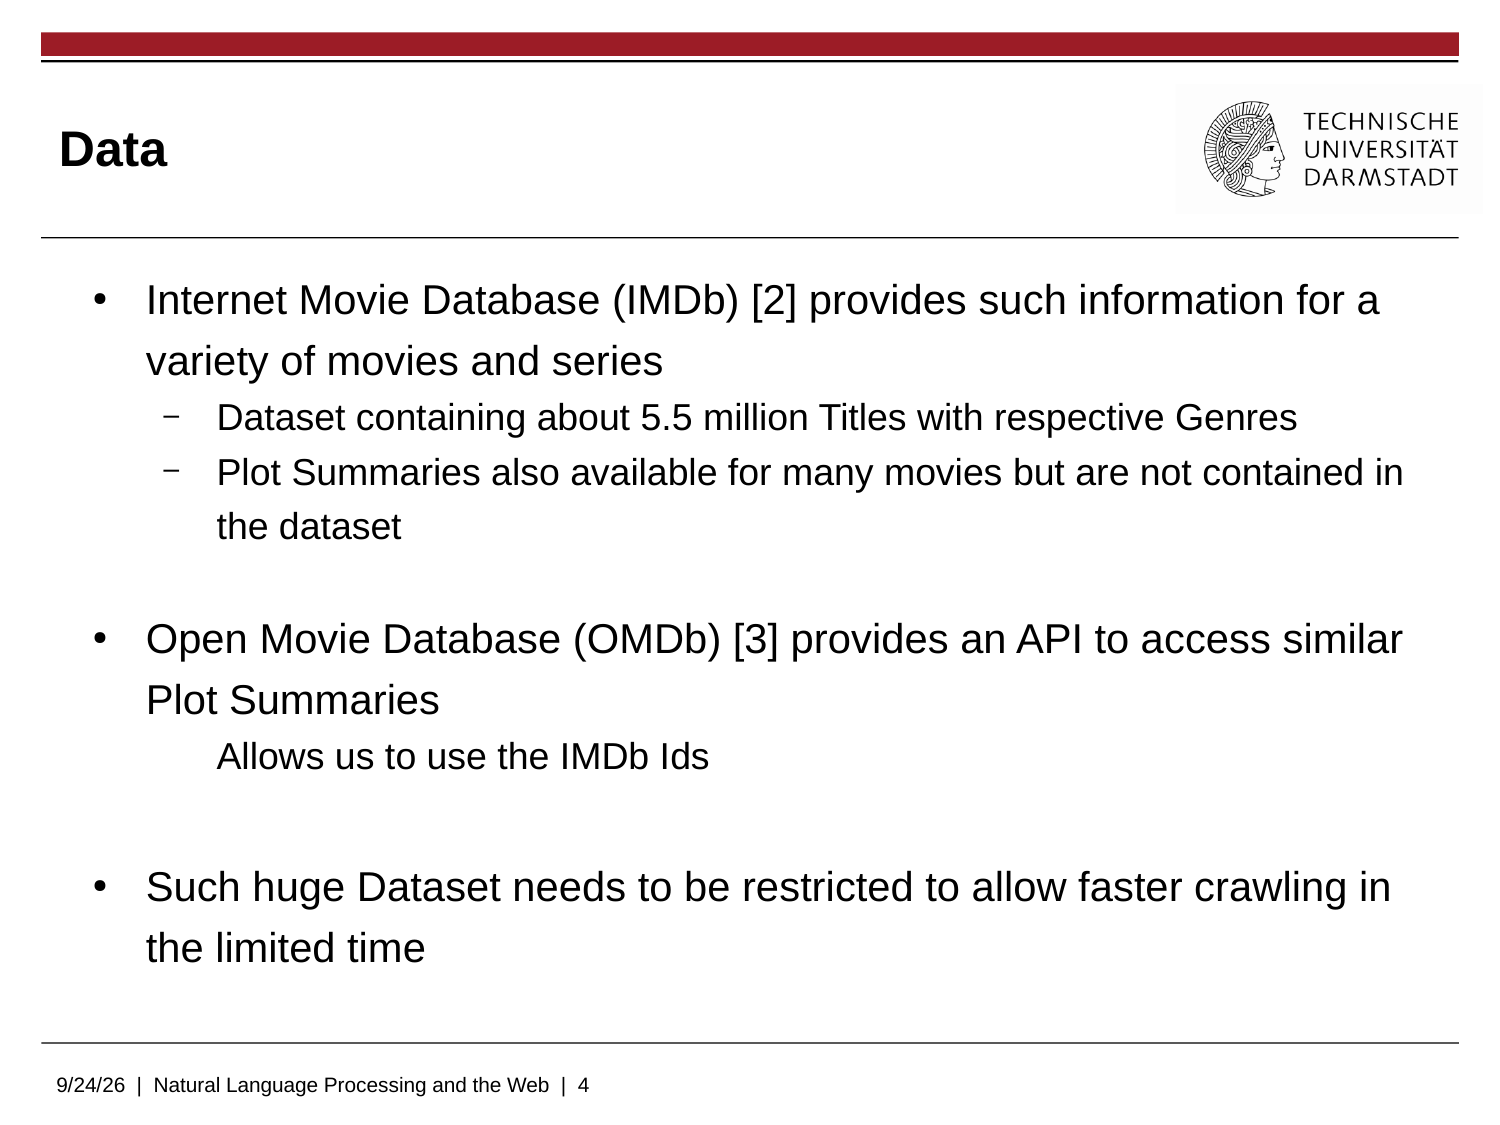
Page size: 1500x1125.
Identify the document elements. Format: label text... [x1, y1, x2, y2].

picture [1175, 84, 1483, 214]
title Data [58, 80, 1149, 218]
list Internet Movie Database (IMDb) [2] provides such information for a variety of movies and series Dataset containing about 5.5 million Titles with respective Genres Plot Summaries also available for many movies but are not contained in the dataset Open Movie Database (OMDb) [3] provides an API to access similar Plot Summaries Allows us to use the IMDb Ids Such huge Dataset needs to be restricted to allow faster crawling in the limited time [75, 263, 1425, 1036]
